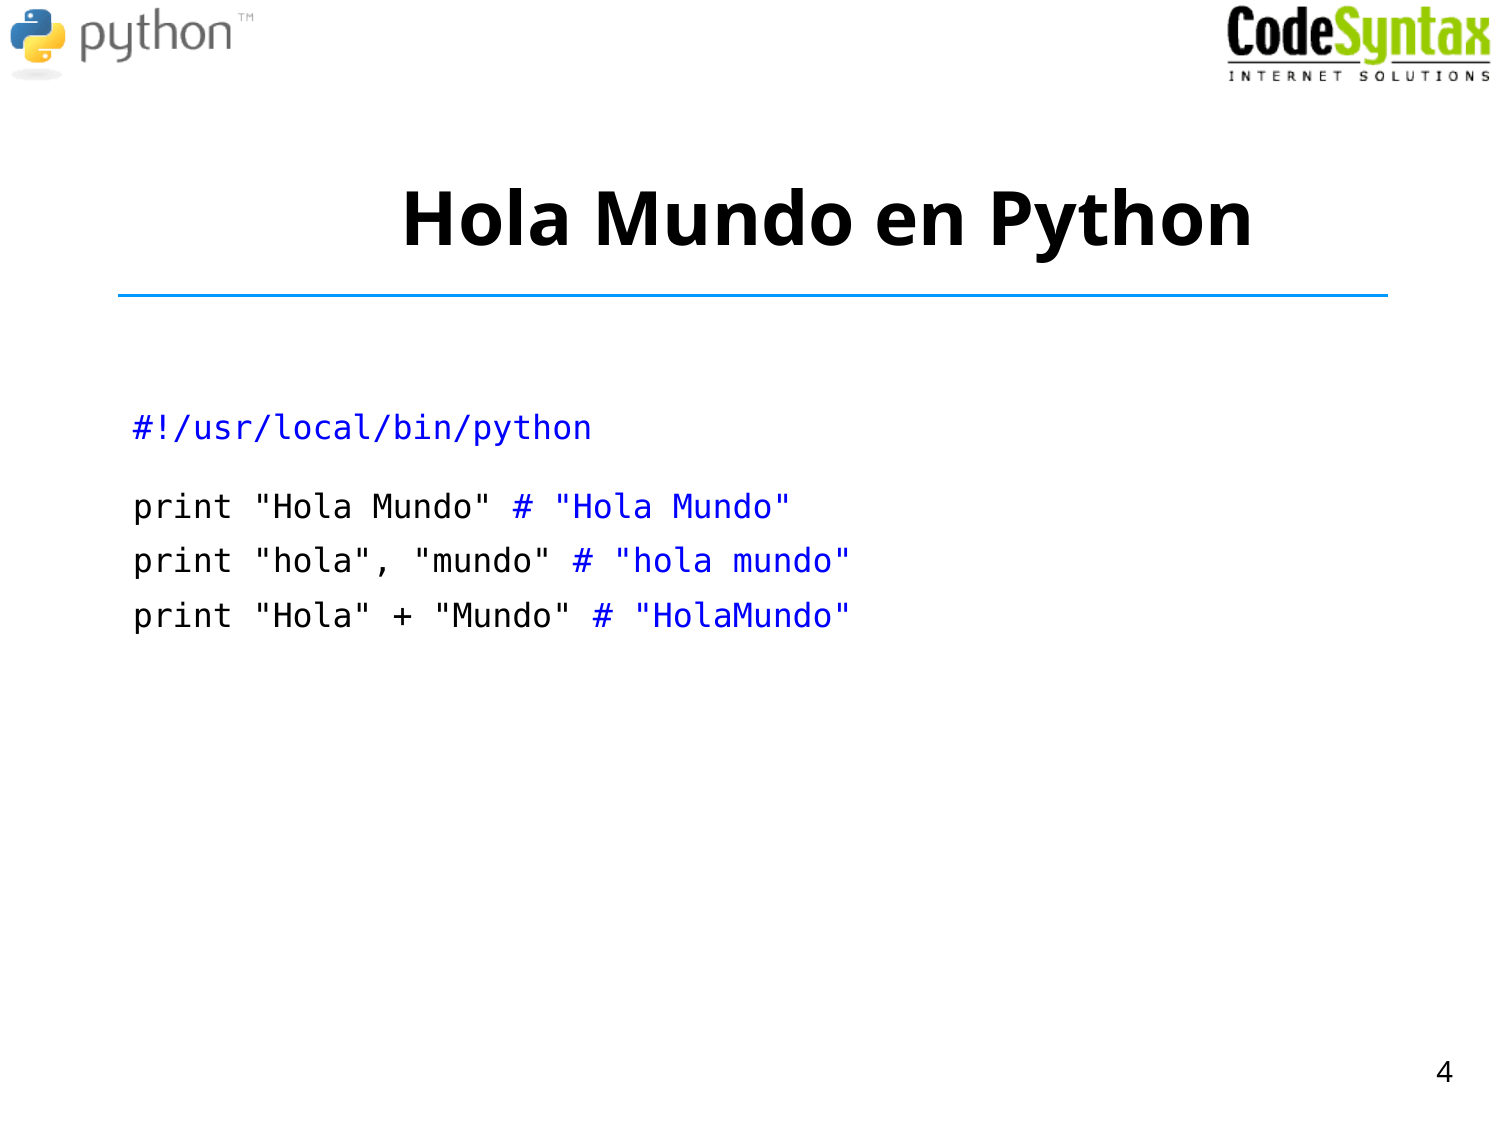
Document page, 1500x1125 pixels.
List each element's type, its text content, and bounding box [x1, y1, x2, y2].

picture [0, 0, 286, 92]
list #!/usr/local/bin/python print "Hola Mundo" # "Hola Mundo" print "hola", "mundo" # "hola mundo" print "Hola" + "Mundo" # "HolaMundo" [118, 407, 1500, 1083]
picture [1226, 5, 1500, 83]
title Hola Mundo en Python [188, 35, 1468, 276]
